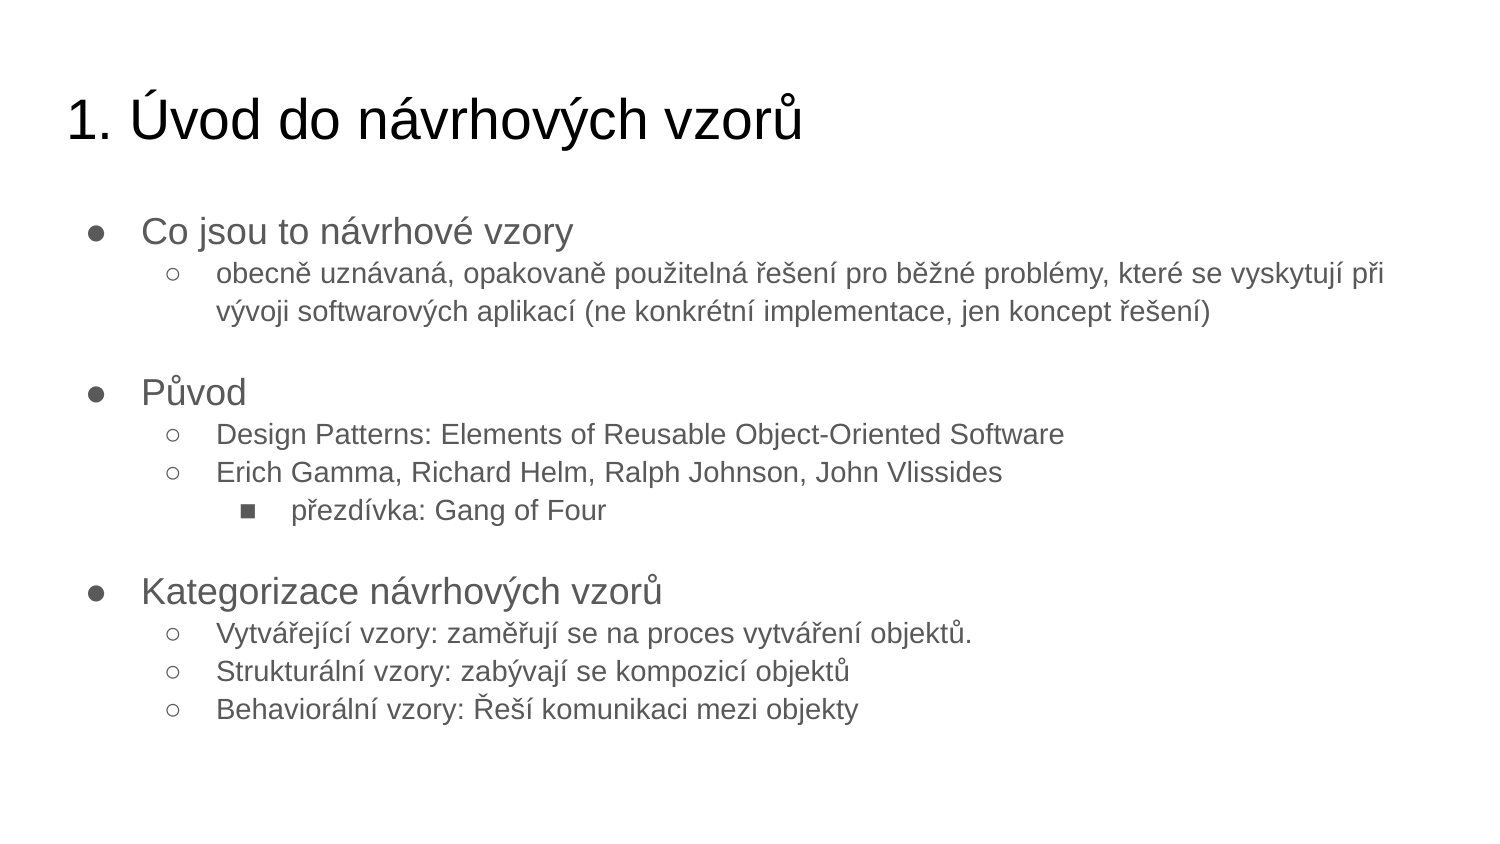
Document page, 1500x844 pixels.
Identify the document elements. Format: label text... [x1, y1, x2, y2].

list Co jsou to návrhové vzory obecně uznávaná, opakovaně použitelná řešení pro běžné problémy, které se vyskytují při vývoji softwarových aplikací (ne konkrétní implementace, jen koncept řešení) Původ Design Patterns: Elements of Reusable Object-Oriented Software Erich Gamma, Richard Helm, Ralph Johnson, John Vlissides přezdívka: Gang of Four Kategorizace návrhových vzorů Vytvářející vzory: zaměřují se na proces vytváření objektů. Strukturální vzory: zabývají se kompozicí objektů Behaviorální vzory: Řeší komunikaci mezi objekty [51, 189, 1449, 844]
title 1. Úvod do návrhových vzorů [51, 72, 1449, 167]
